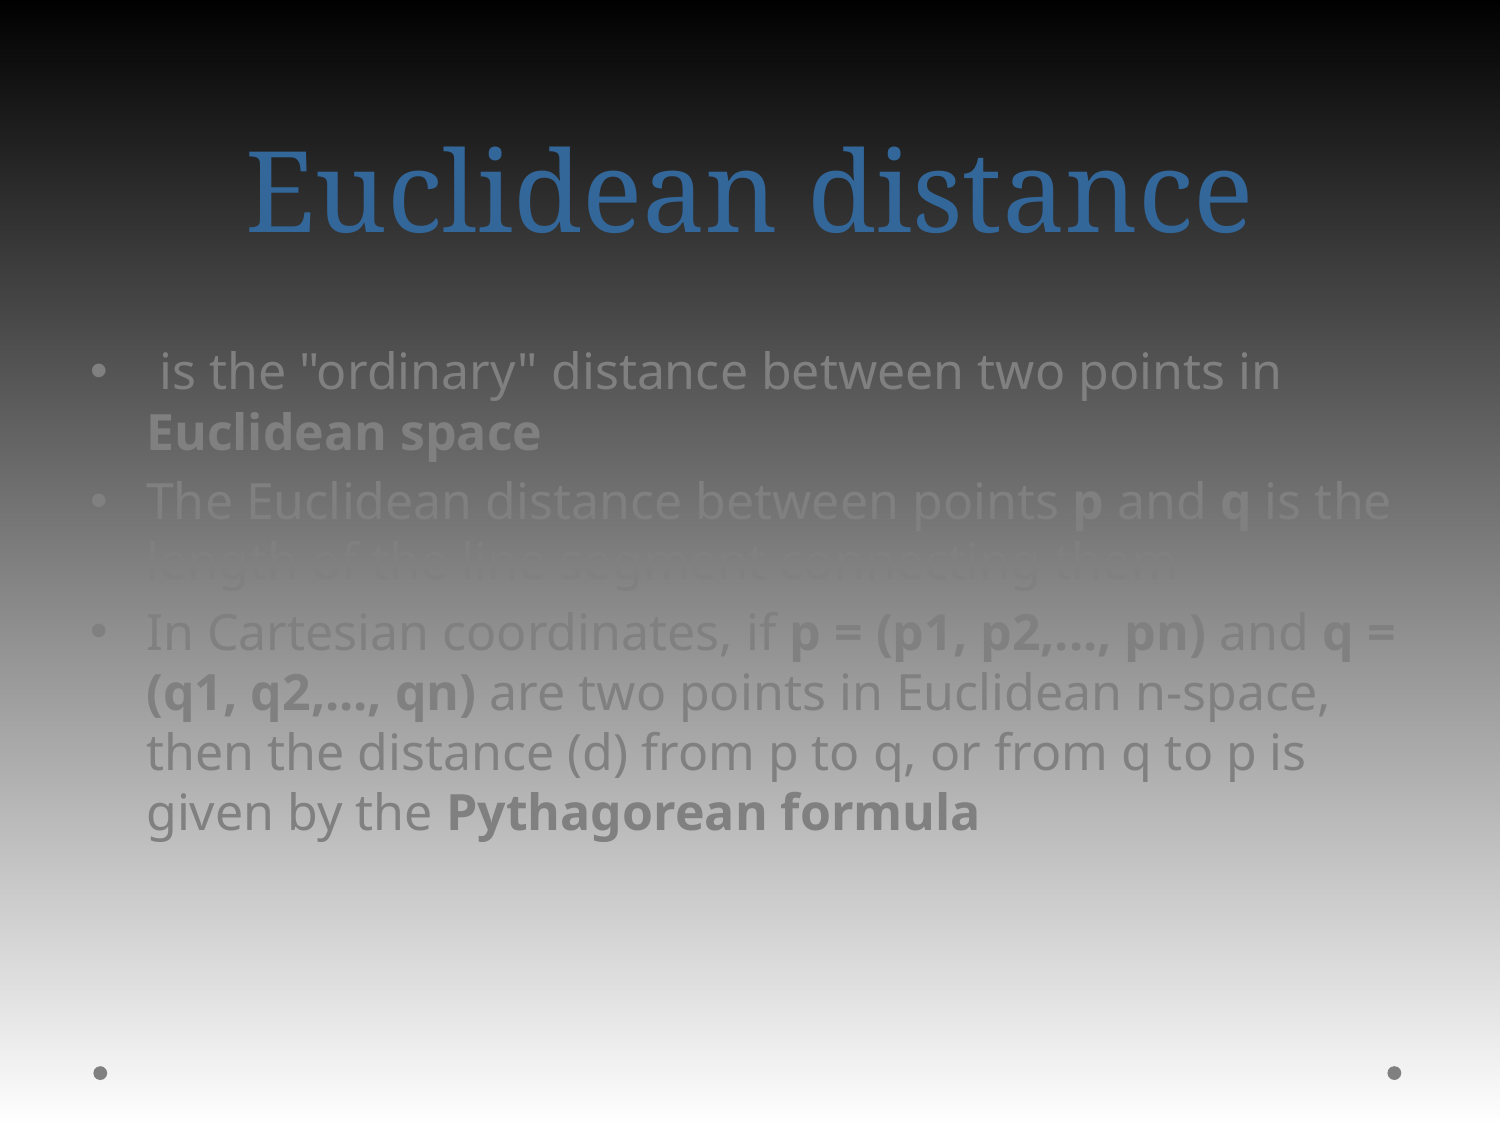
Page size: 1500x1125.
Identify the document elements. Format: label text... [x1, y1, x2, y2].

title Euclidean distance [75, 0, 1425, 262]
list is the "ordinary" distance between two points in Euclidean space The Euclidean distance between points p and q is the length of the line segment connecting them In Cartesian coordinates, if p = (p1, p2,..., pn) and q = (q1, q2,..., qn) are two points in Euclidean n-space, then the distance (d) from p to q, or from q to p is given by the Pythagorean formula [75, 262, 1425, 1005]
